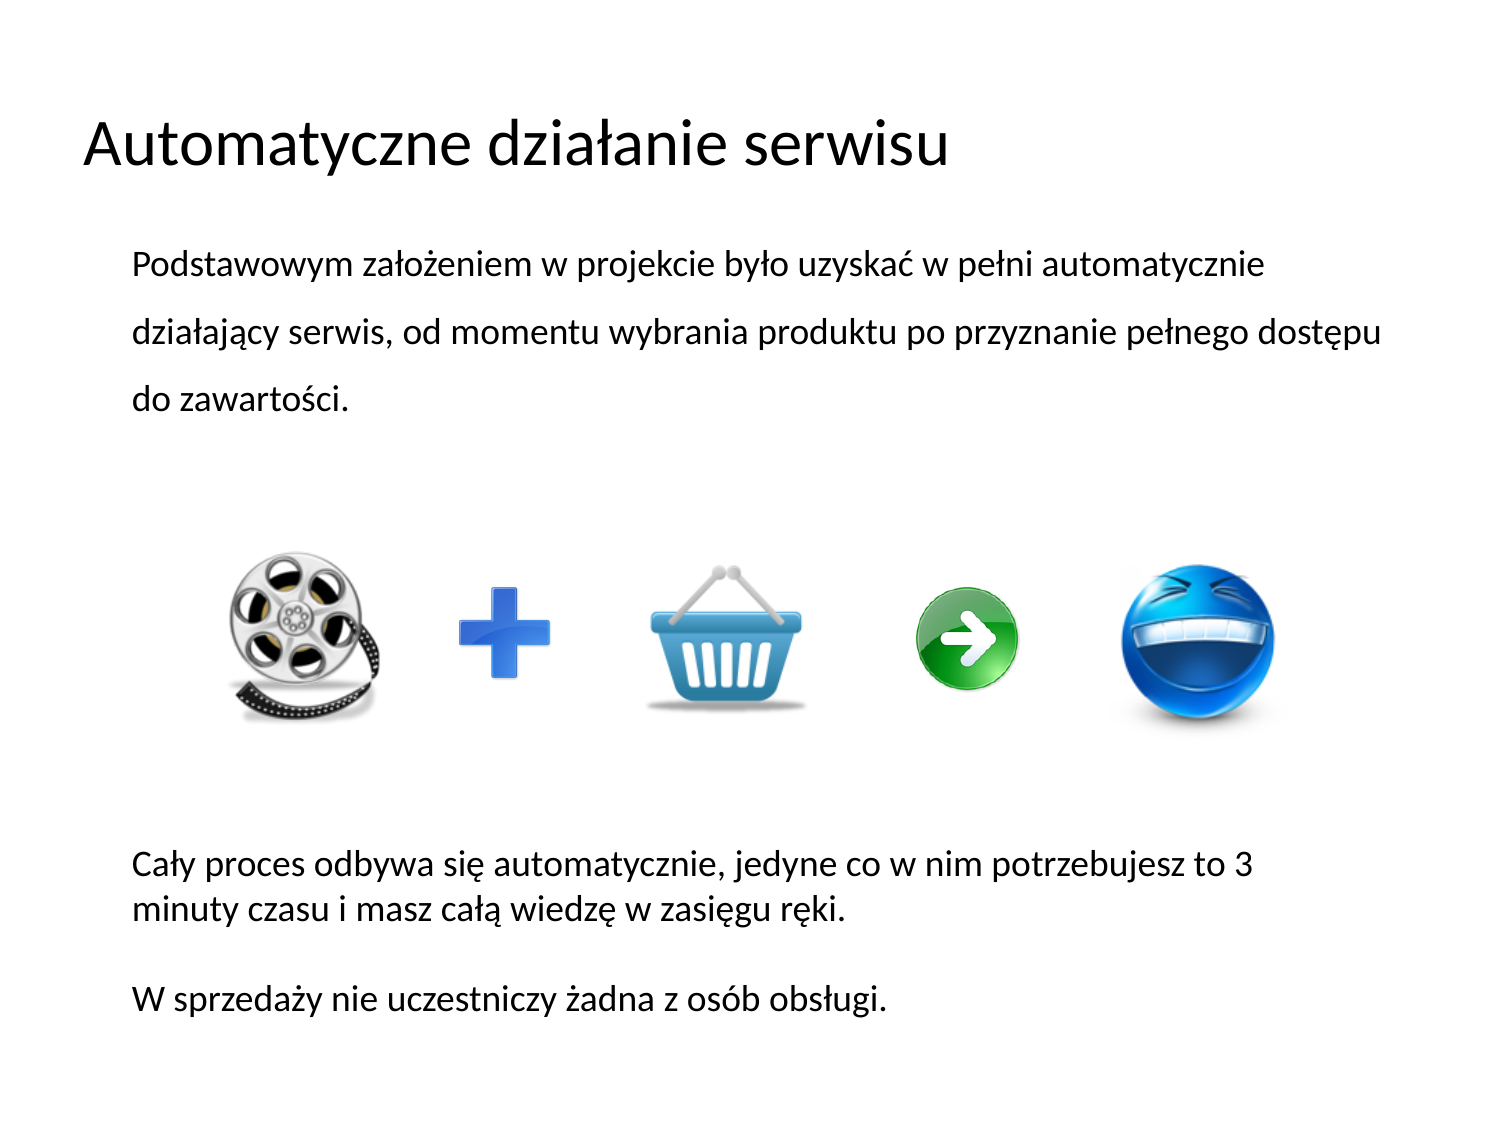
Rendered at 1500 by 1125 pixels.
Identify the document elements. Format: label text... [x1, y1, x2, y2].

picture [914, 585, 1021, 693]
picture [644, 550, 809, 715]
picture [1101, 538, 1302, 740]
text_box Cały proces odbywa się automatycznie, jedyne co w nim potrzebujesz to 3 minuty czasu i masz całą wiedzę w zasięgu ręki. W sprzedaży nie uczestniczy żadna z osób obsługi. [117, 831, 1372, 1027]
text_box Automatyczne działanie serwisu [69, 91, 1383, 267]
text_box Podstawowym założeniem w projekcie było uzyskać w pełni automatycznie działający serwis, od momentu wybrania produktu po przyznanie pełnego dostępu do zawartości. [117, 209, 1407, 427]
picture [210, 549, 387, 727]
picture [457, 585, 552, 681]
